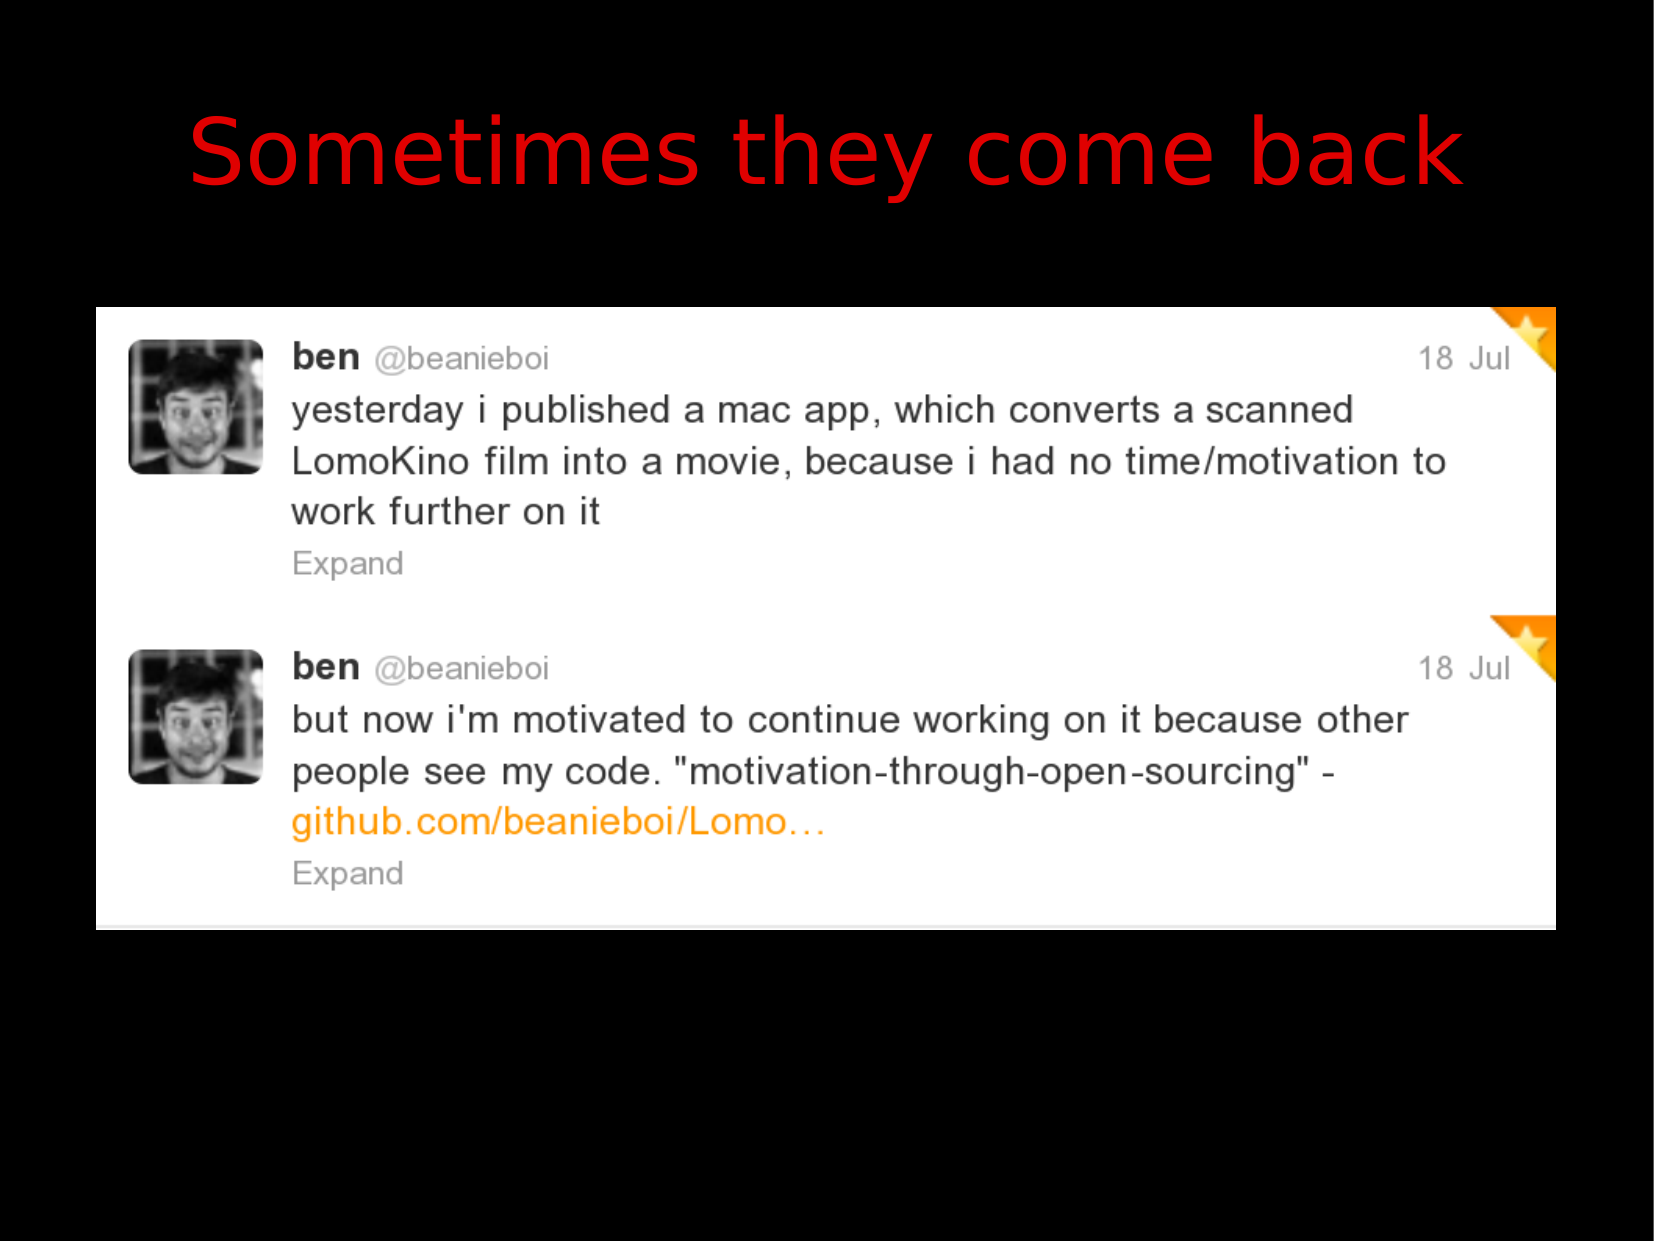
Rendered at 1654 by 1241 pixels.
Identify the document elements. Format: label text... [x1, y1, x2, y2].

title Sometimes they come back [82, 49, 1571, 257]
picture [96, 307, 1556, 930]
